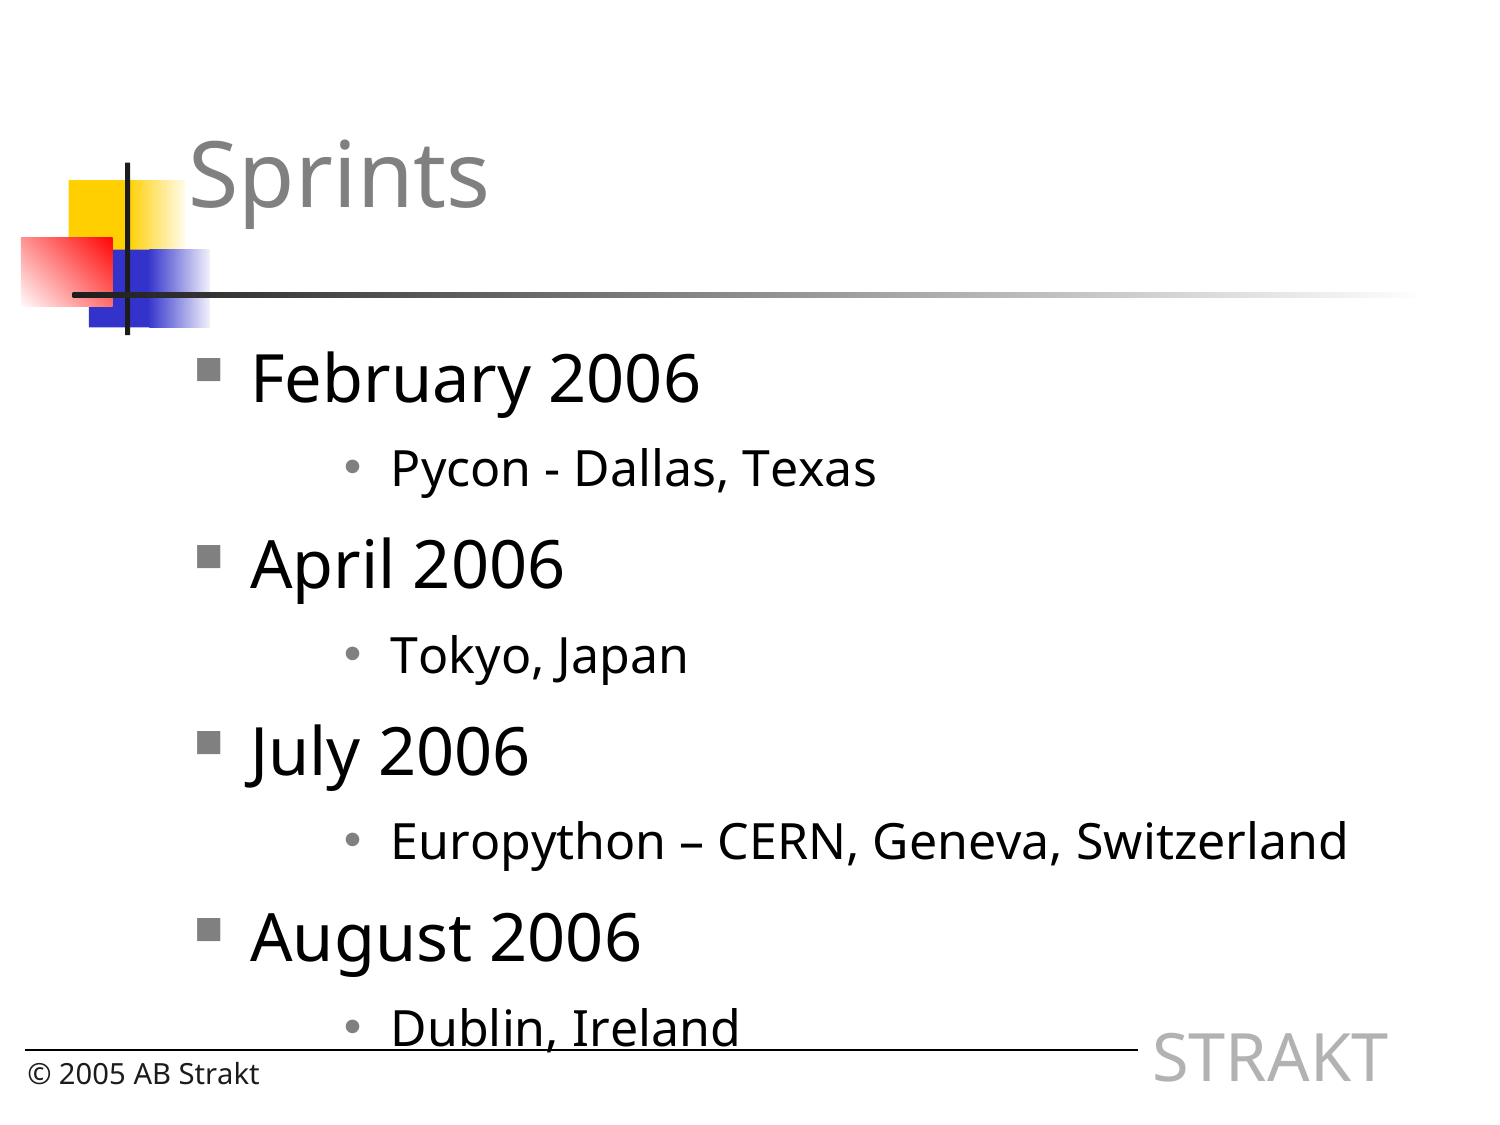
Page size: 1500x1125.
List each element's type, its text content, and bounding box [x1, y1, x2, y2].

title Sprints [188, 53, 1468, 289]
list February 2006 Pycon - Dallas, Texas April 2006 Tokyo, Japan July 2006 Europython – CERN, Geneva, Switzerland August 2006 Dublin, Ireland [193, 331, 1469, 1007]
